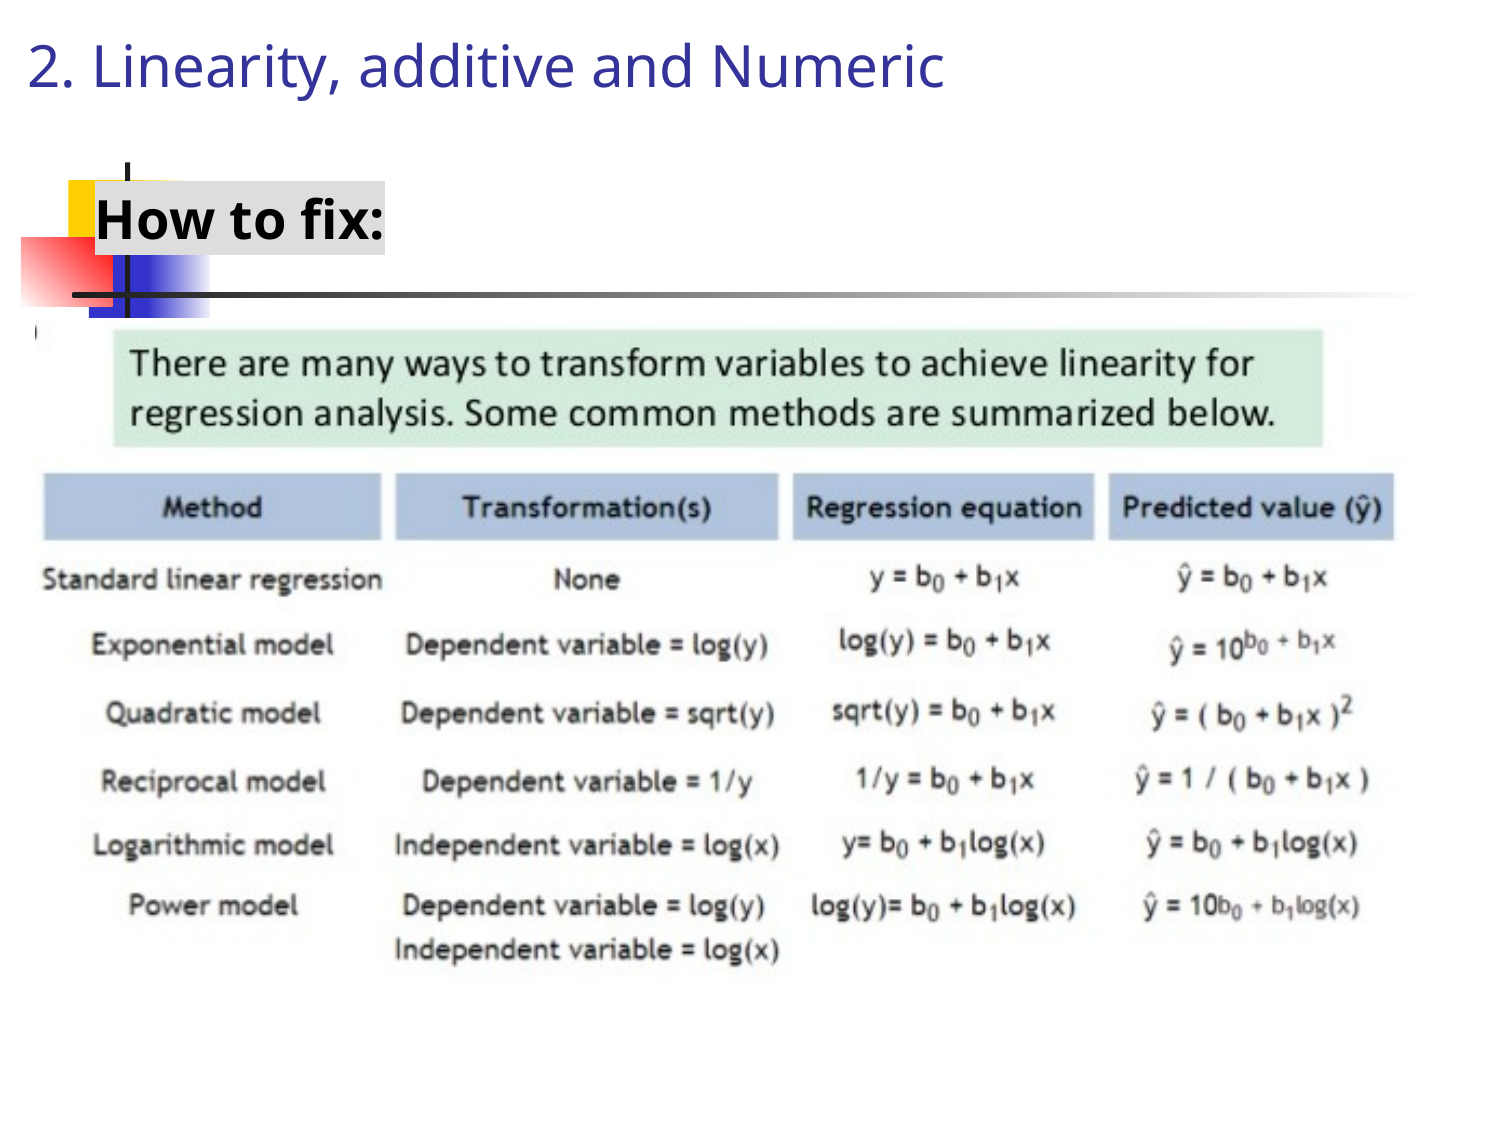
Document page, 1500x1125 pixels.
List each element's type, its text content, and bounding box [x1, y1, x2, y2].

picture [35, 318, 1418, 1004]
list How to fix: [23, 177, 1500, 1075]
title 2. Linearity, additive and Numeric [12, 20, 1288, 107]
